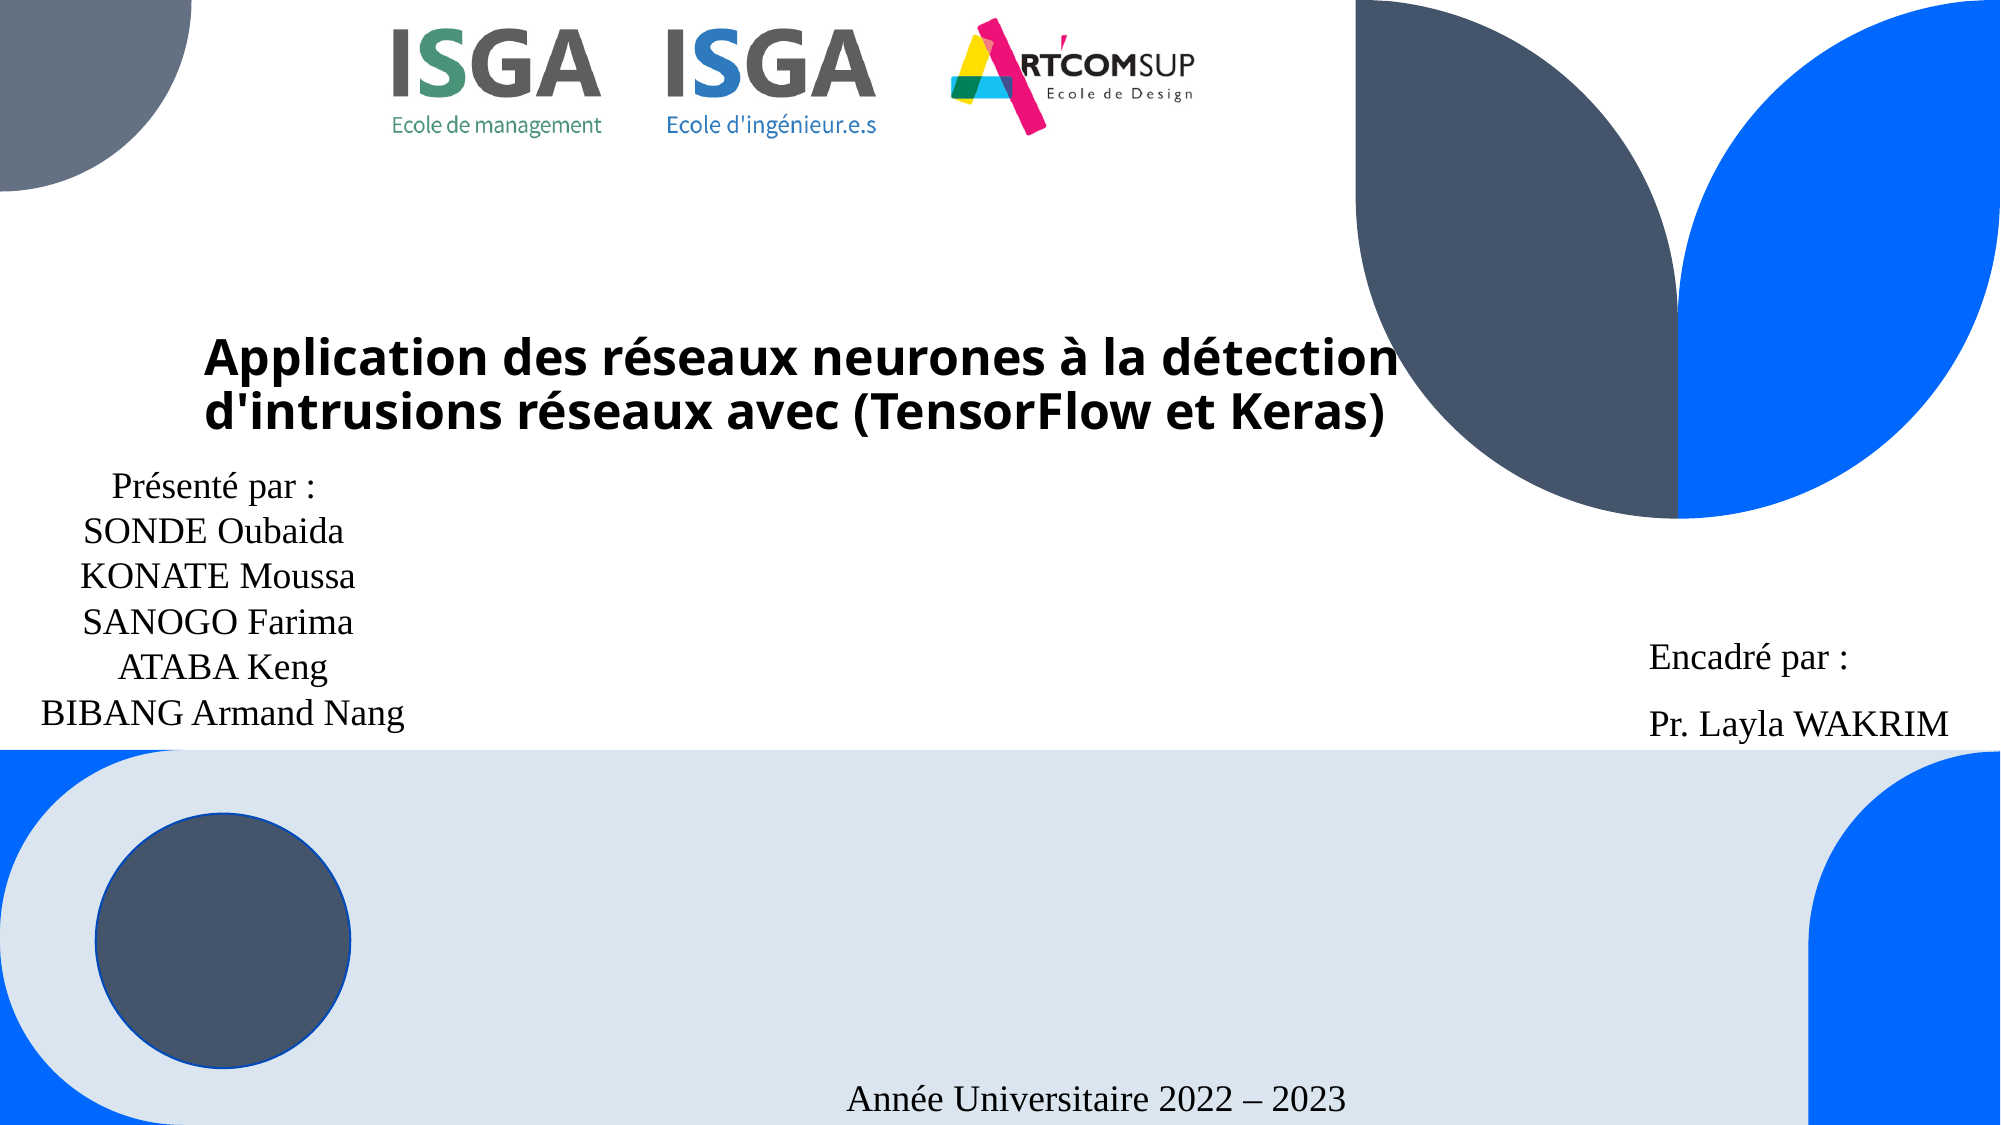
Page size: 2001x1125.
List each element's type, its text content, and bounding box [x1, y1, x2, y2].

text_box Encadré par : Pr. Layla WAKRIM [1633, 621, 2000, 814]
text_box Présenté par : SONDE Oubaida KONATE Moussa SANOGO Farima ATABA Keng BIBANG Armand Nang [0, 453, 787, 742]
title Application des réseaux neurones à la détection d'intrusions réseaux avec (TensorFlow et Keras) [189, 324, 1490, 492]
text_box Année Universitaire 2022 – 2023 [394, 1063, 1799, 1125]
picture [350, 0, 1224, 159]
